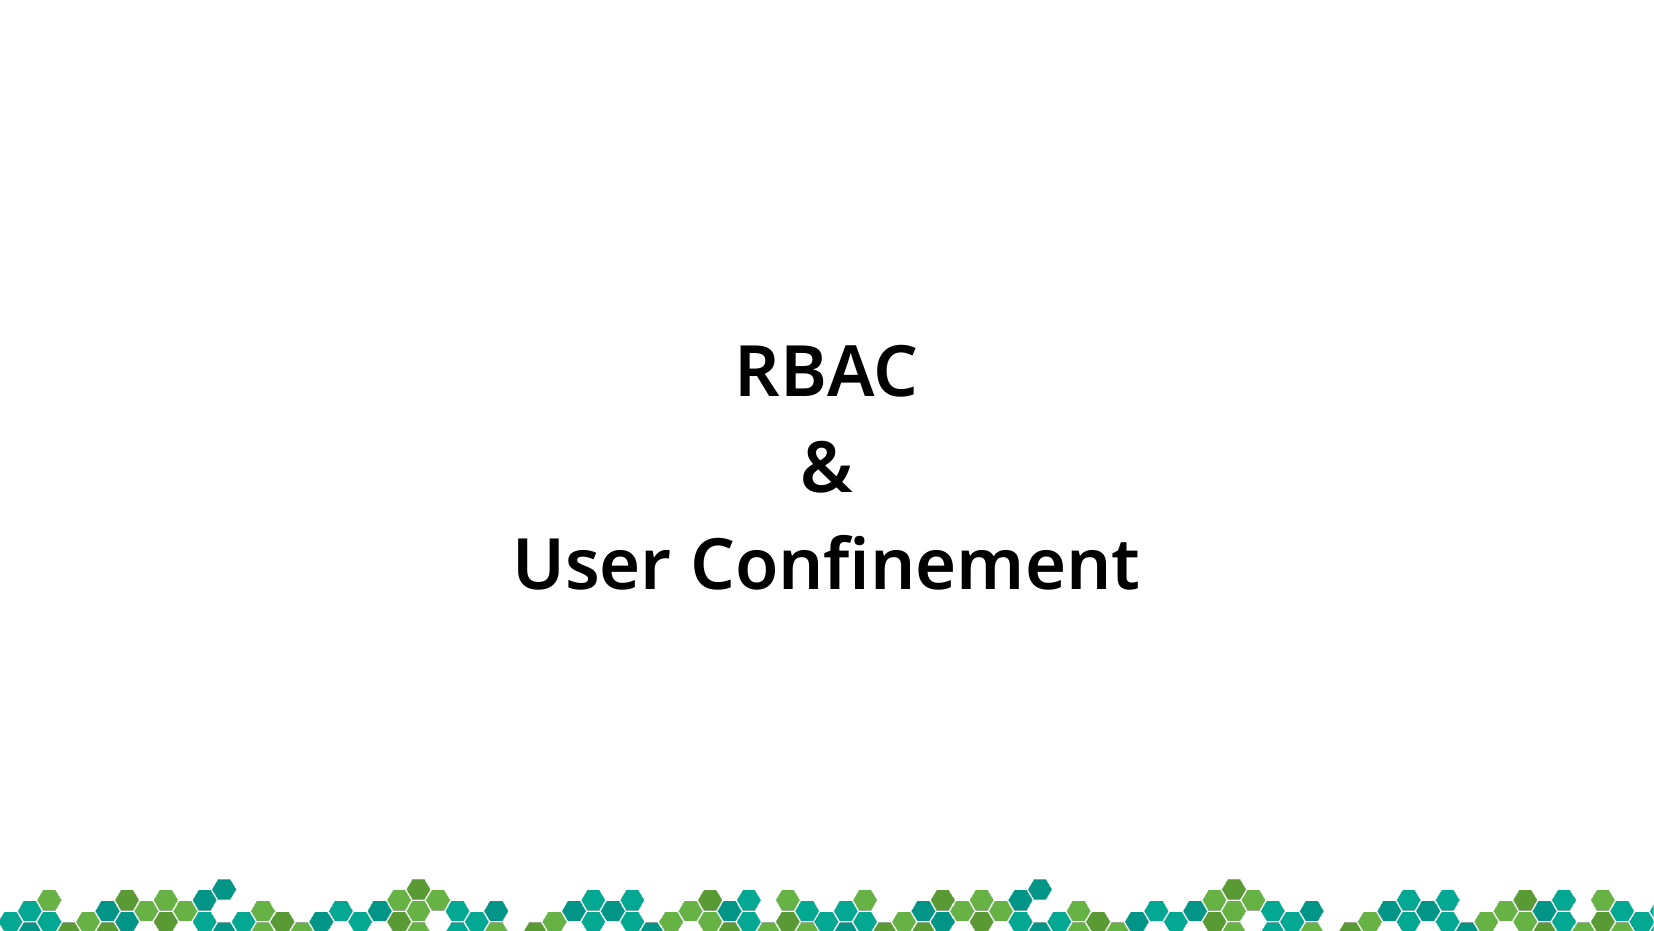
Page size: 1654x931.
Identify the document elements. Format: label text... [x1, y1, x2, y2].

picture [0, 871, 1654, 931]
title RBAC & User Confinement [82, 341, 1571, 589]
